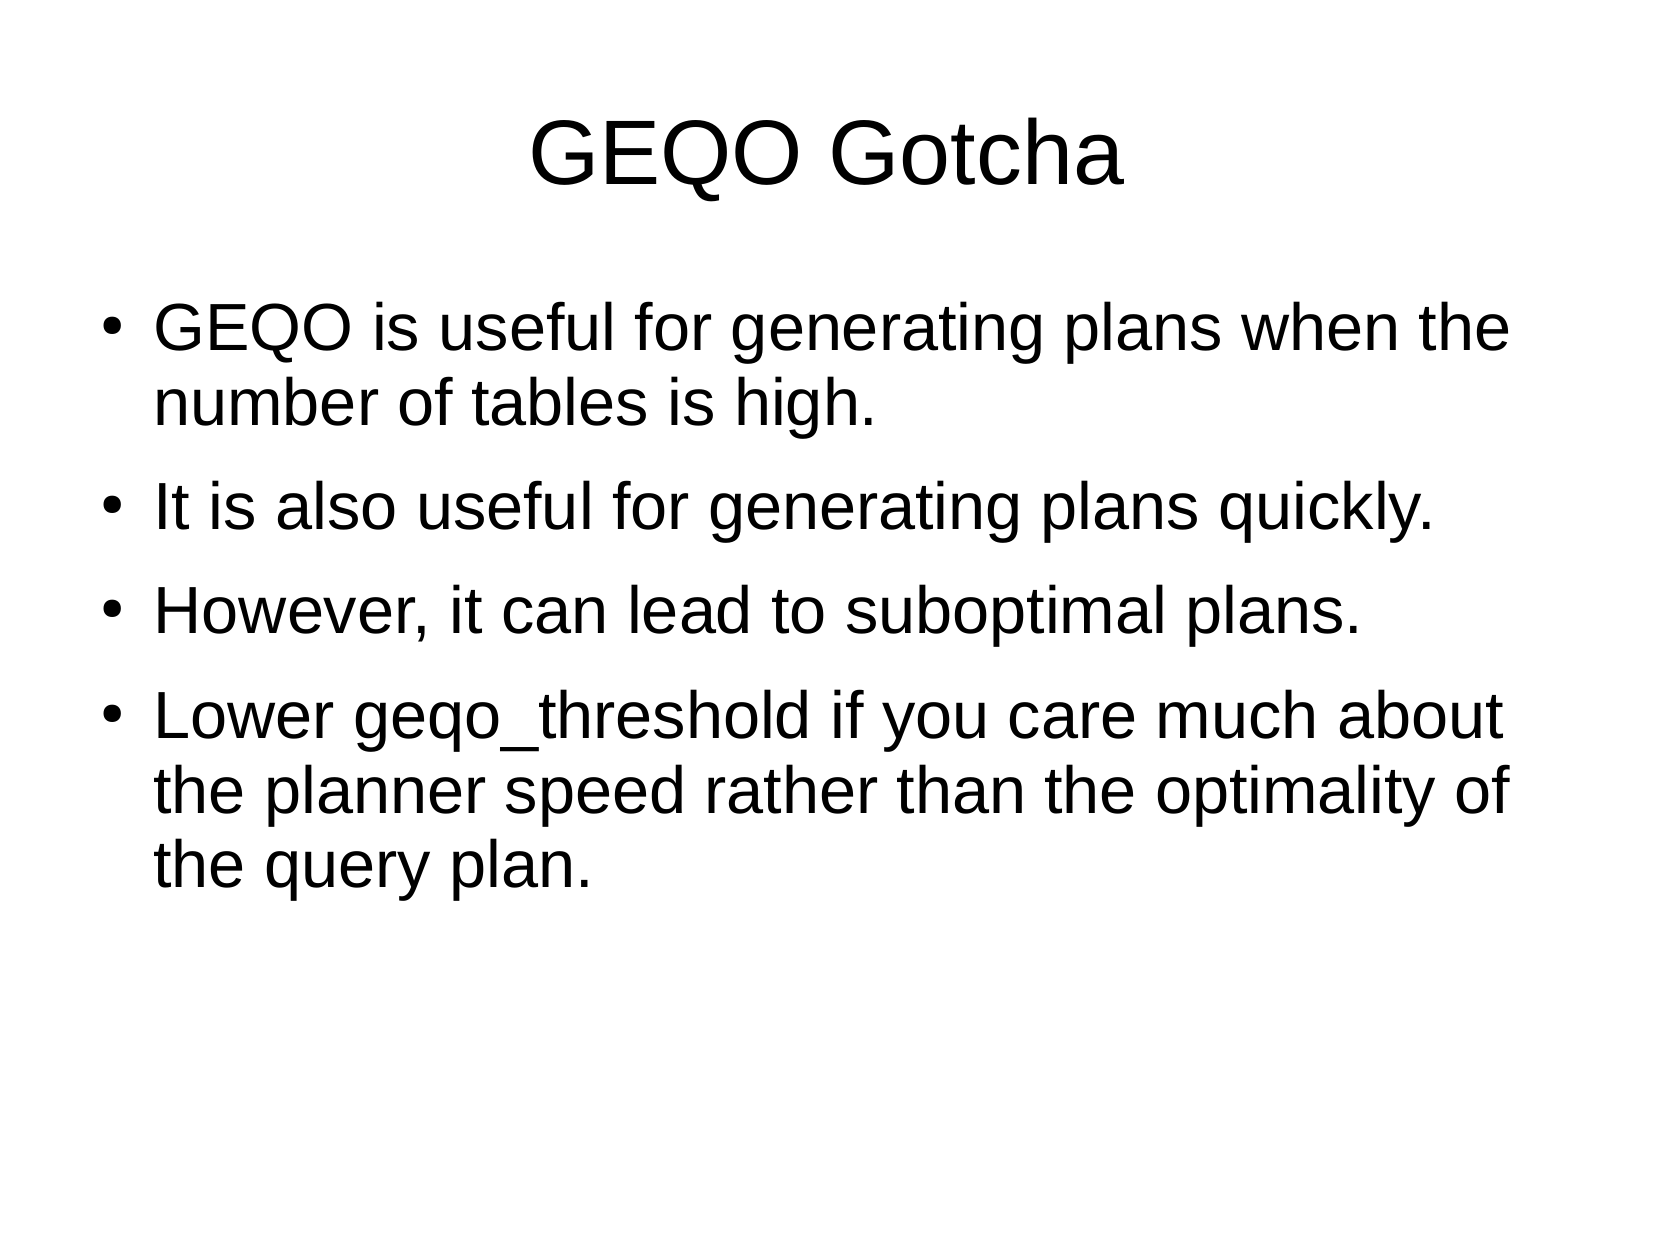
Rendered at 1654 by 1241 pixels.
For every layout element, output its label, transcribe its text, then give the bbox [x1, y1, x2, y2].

list GEQO is useful for generating plans when the number of tables is high. It is also useful for generating plans quickly. However, it can lead to suboptimal plans. Lower geqo_threshold if you care much about the planner speed rather than the optimality of the query plan. [82, 290, 1538, 1010]
title GEQO Gotcha [82, 49, 1571, 257]
